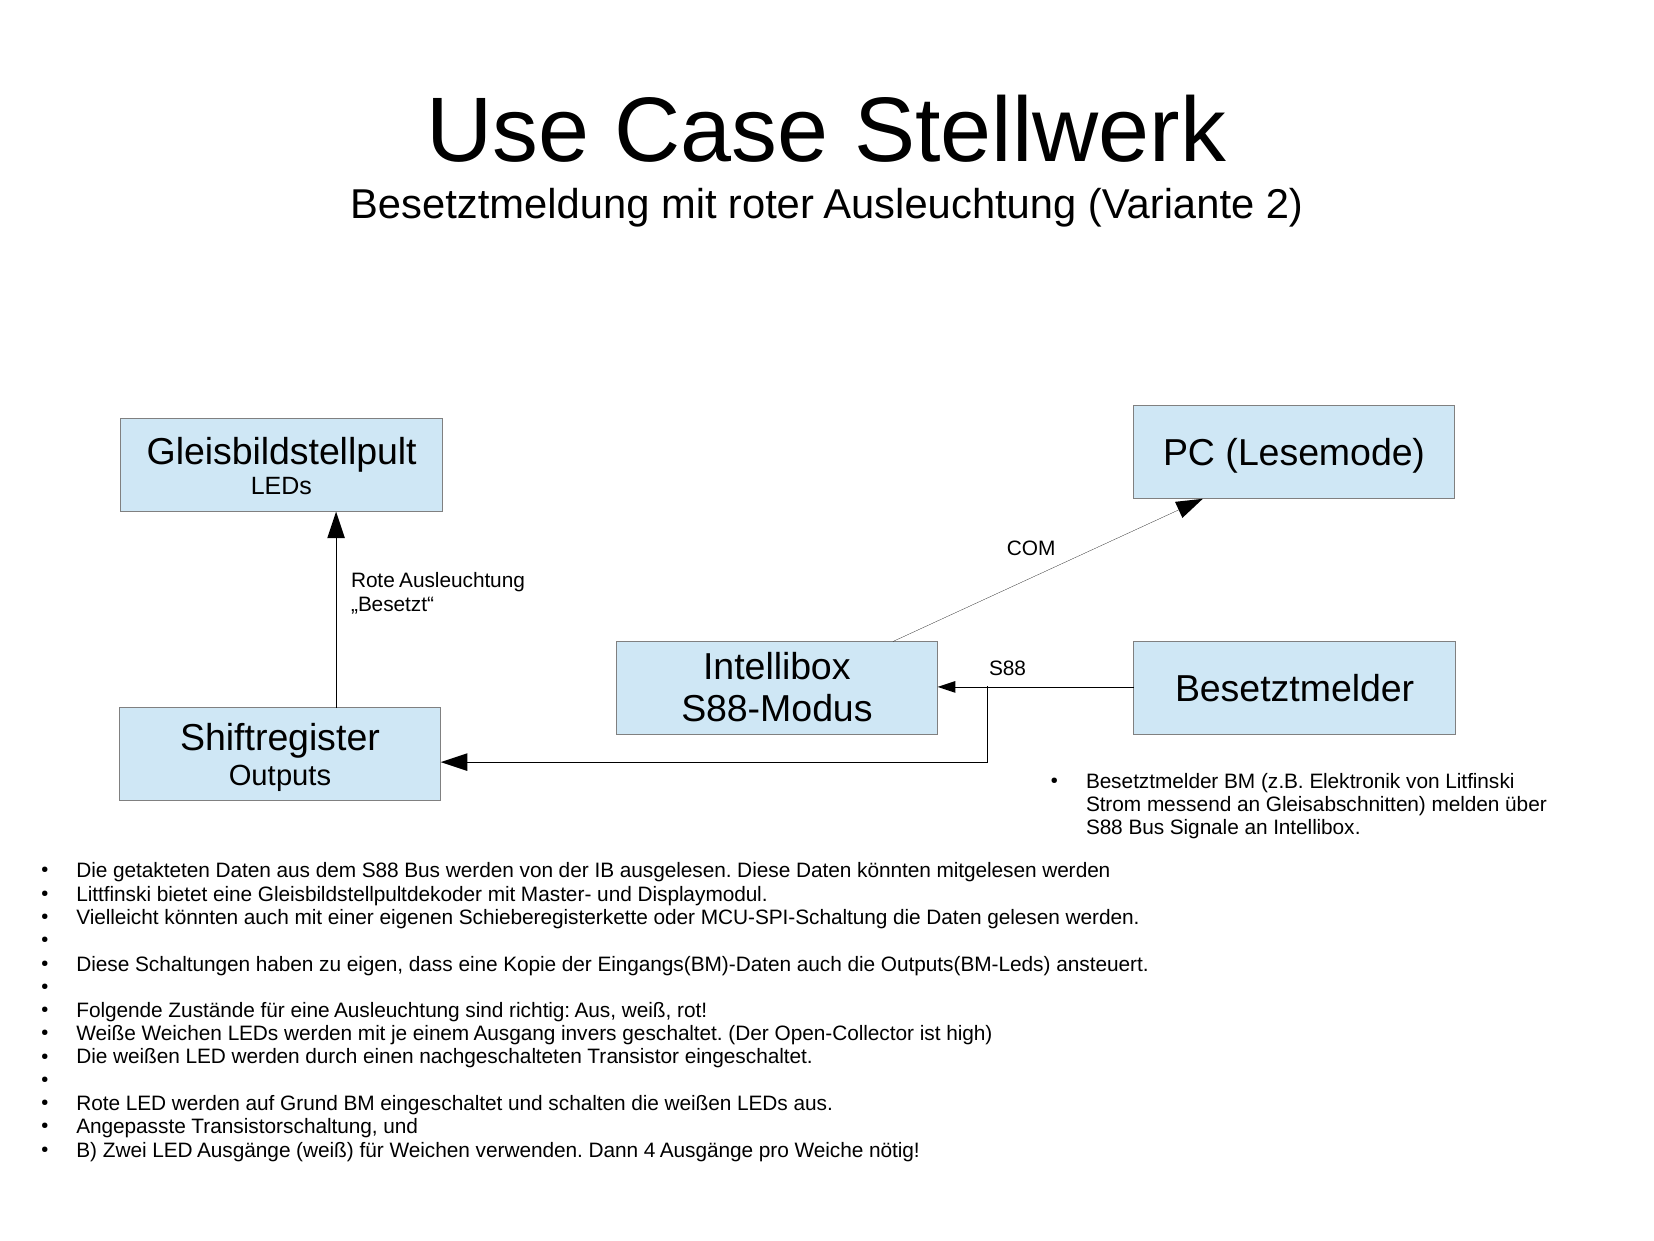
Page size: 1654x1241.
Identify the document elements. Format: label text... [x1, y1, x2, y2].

text_box COM [992, 528, 1071, 575]
text_box Gleisbildstellpult LEDs [120, 418, 443, 512]
text_box Shiftregister Outputs [119, 707, 441, 801]
text_box Rote Ausleuchtung „Besetzt“ [336, 561, 541, 623]
text_box S88 [974, 649, 1041, 687]
text_box Besetztmelder BM (z.B. Elektronik von Litfinski Strom messend an Gleisabschnitten) melden über S88 Bus Signale an Intellibox. [1035, 762, 1563, 846]
text_box Intellibox S88-Modus [616, 641, 938, 735]
text_box Besetztmelder [1133, 641, 1456, 735]
text_box COM [1040, 561, 1071, 575]
text_box PC (Lesemode) [1133, 405, 1455, 499]
title Use Case Stellwerk Besetztmeldung mit roter Ausleuchtung (Variante 2) [82, 49, 1571, 257]
text_box Die getakteten Daten aus dem S88 Bus werden von der IB ausgelesen. Diese Daten könnten mitgelesen werden Littfinski bietet eine Gleisbildstellpultdekoder mit Master- und Displaymodul. Vielleicht könnten auch mit einer eigenen Schieberegisterkette oder MCU-SPI-Schaltung die Daten gelesen werden. Diese Schaltungen haben zu eigen, dass eine Kopie der Eingangs(BM)-Daten auch die Outputs(BM-Leds) ansteuert. Folgende Zustände für eine Ausleuchtung sind richtig: Aus, weiß, rot! Weiße Weichen LEDs werden mit je einem Ausgang invers geschaltet. (Der Open-Collector ist high) Die weißen LED werden durch einen nachgeschalteten Transistor eingeschaltet. Rote LED werden auf Grund BM eingeschaltet und schalten die weißen LEDs aus. Angepasste Transistorschaltung, und B) Zwei LED Ausgänge (weiß) für Weichen verwenden. Dann 4 Ausgänge pro Weiche nötig! [26, 851, 1164, 1166]
